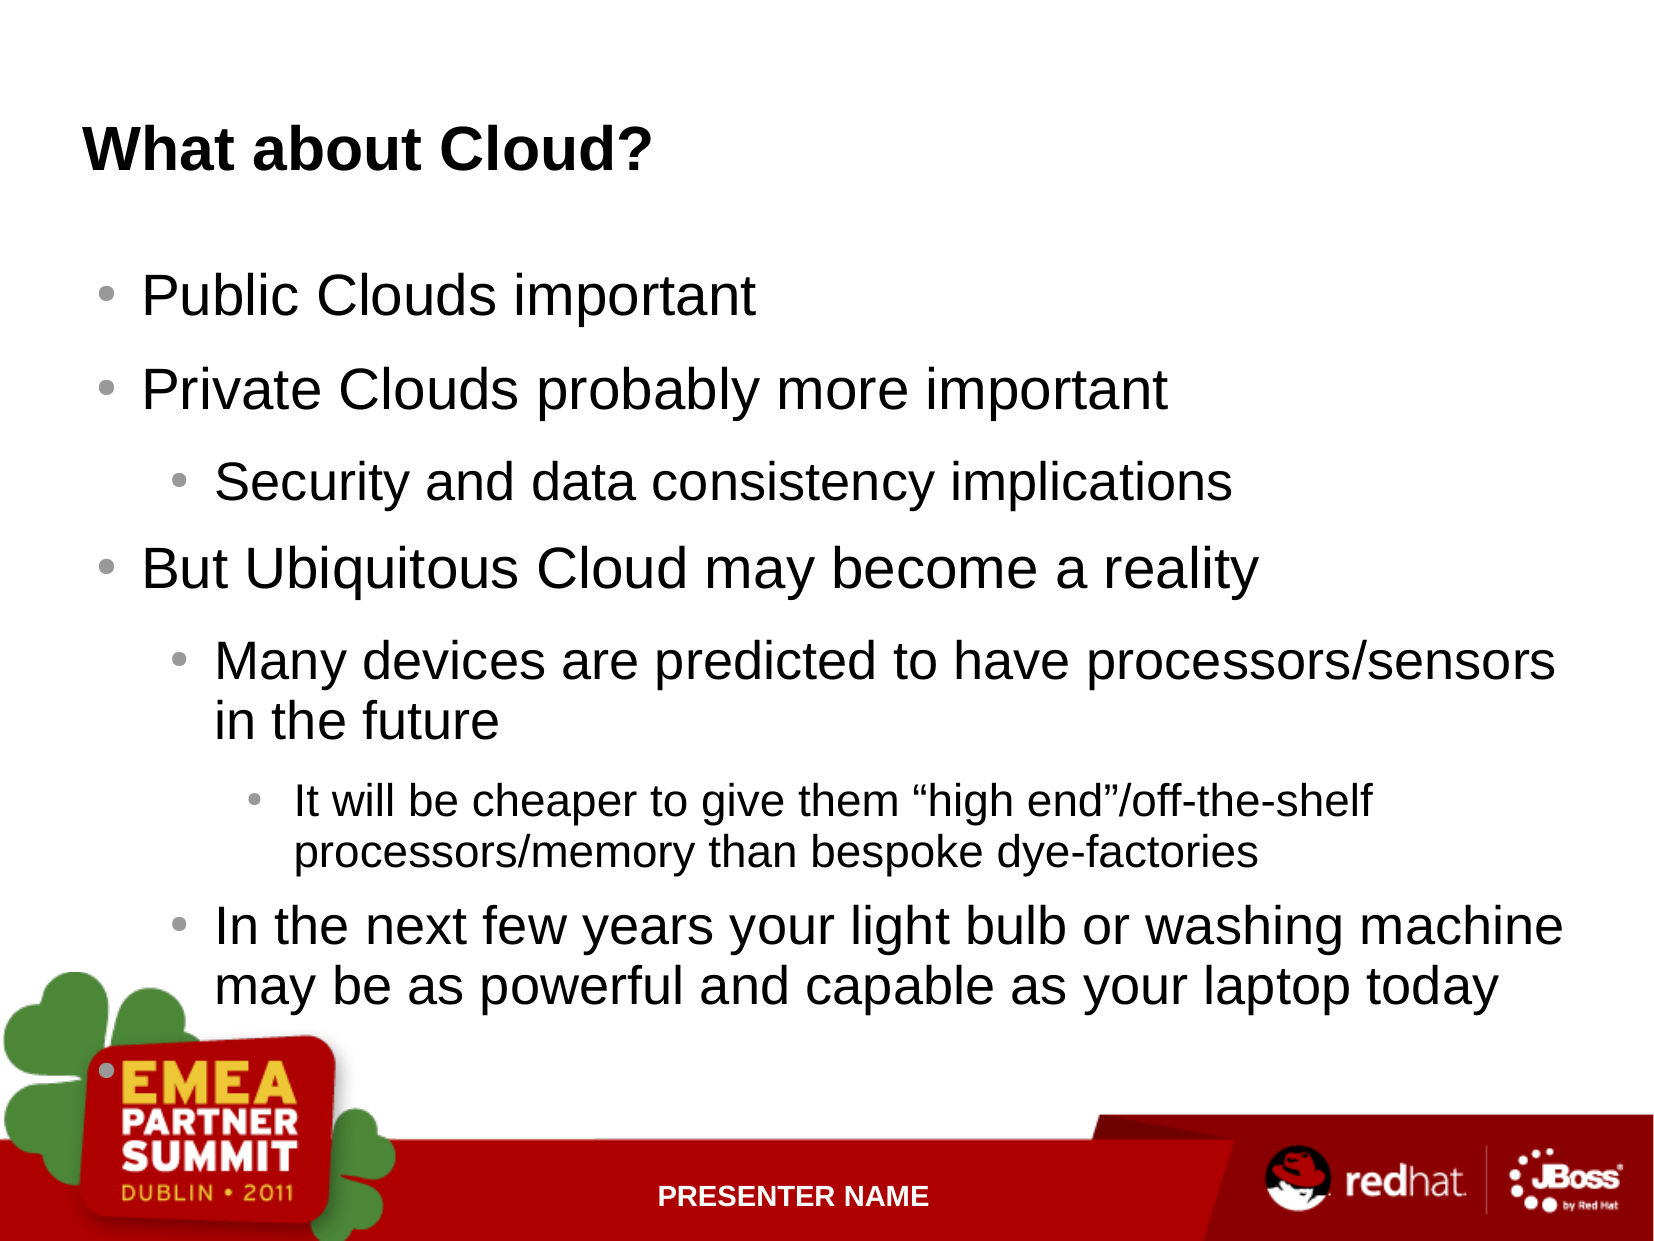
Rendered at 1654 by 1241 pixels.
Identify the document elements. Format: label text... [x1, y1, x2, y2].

list Public Clouds important Private Clouds probably more important Security and data consistency implications But Ubiquitous Cloud may become a reality Many devices are predicted to have processors/sensors in the future It will be cheaper to give them “high end”/off-the-shelf processors/memory than bespoke dye-factories In the next few years your light bulb or washing machine may be as powerful and capable as your laptop today [80, 262, 1570, 1125]
picture [0, 972, 1654, 1241]
title What about Cloud? [82, 62, 1571, 236]
